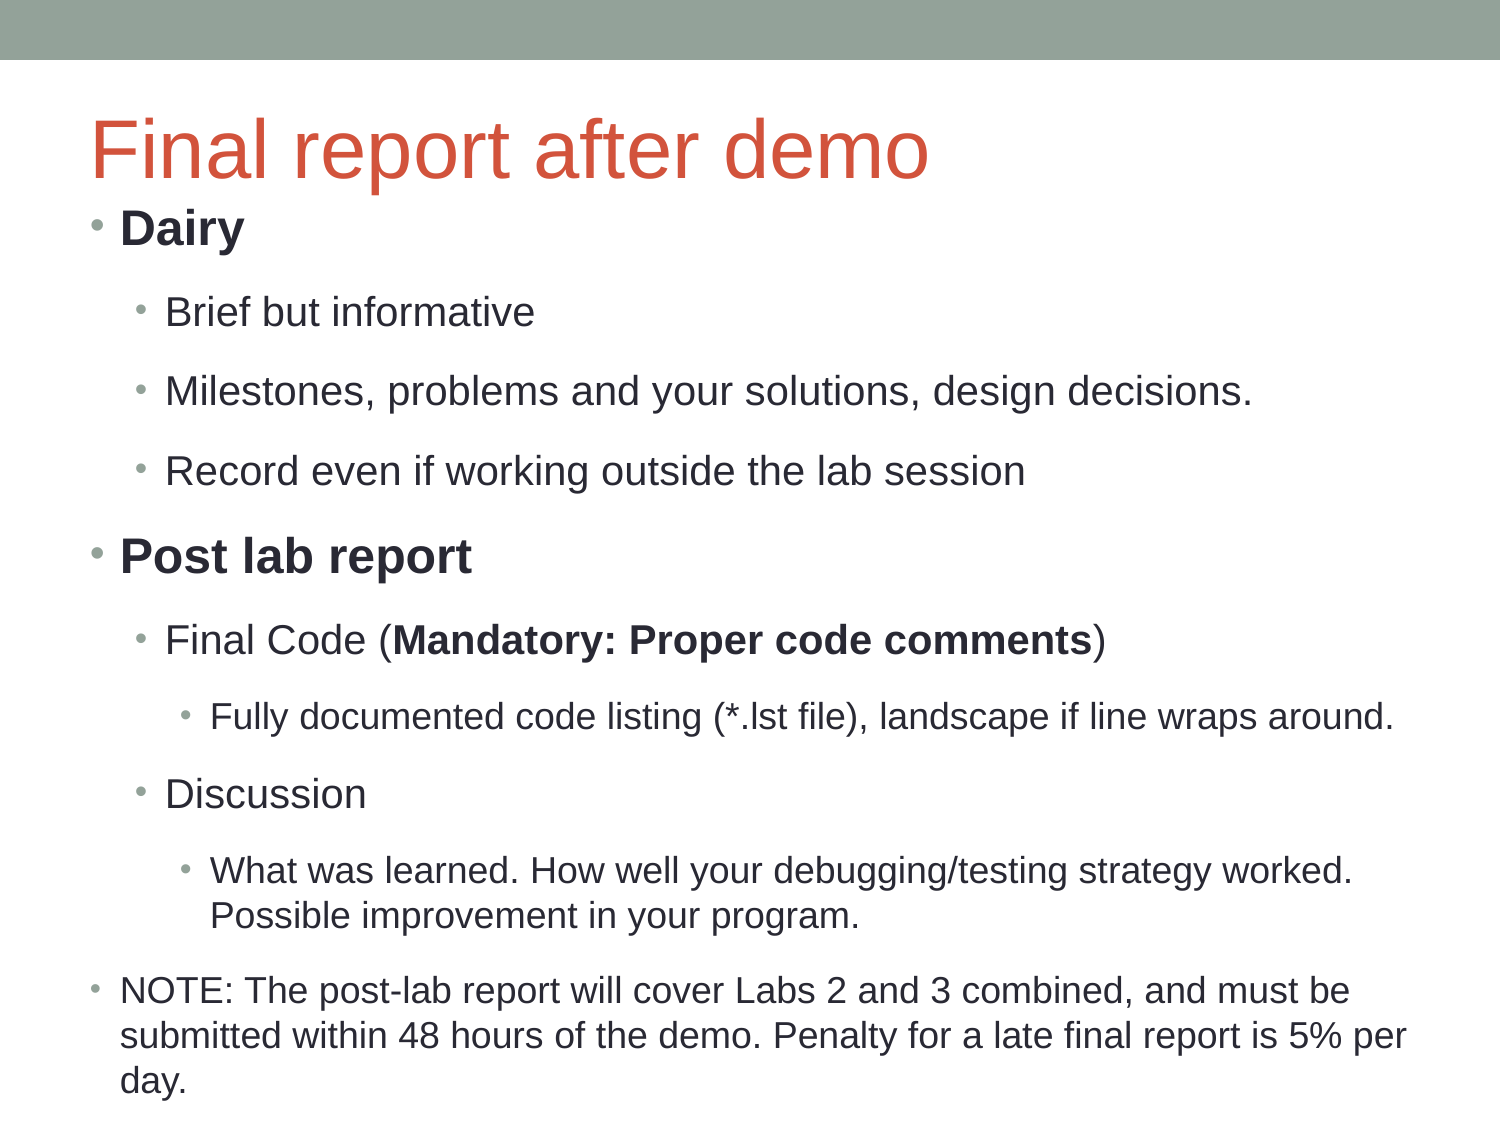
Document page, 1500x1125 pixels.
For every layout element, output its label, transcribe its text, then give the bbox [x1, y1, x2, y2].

list Dairy Brief but informative Milestones, problems and your solutions, design decisions. Record even if working outside the lab session Post lab report Final Code (Mandatory: Proper code comments) Fully documented code listing (*.lst file), landscape if line wraps around. Discussion What was learned. How well your debugging/testing strategy worked. Possible improvement in your program. NOTE: The post-lab report will cover Labs 2 and 3 combined, and must be submitted within 48 hours of the demo. Penalty for a late final report is 5% per day. [75, 187, 1426, 1125]
title Final report after demo [75, 87, 1425, 187]
